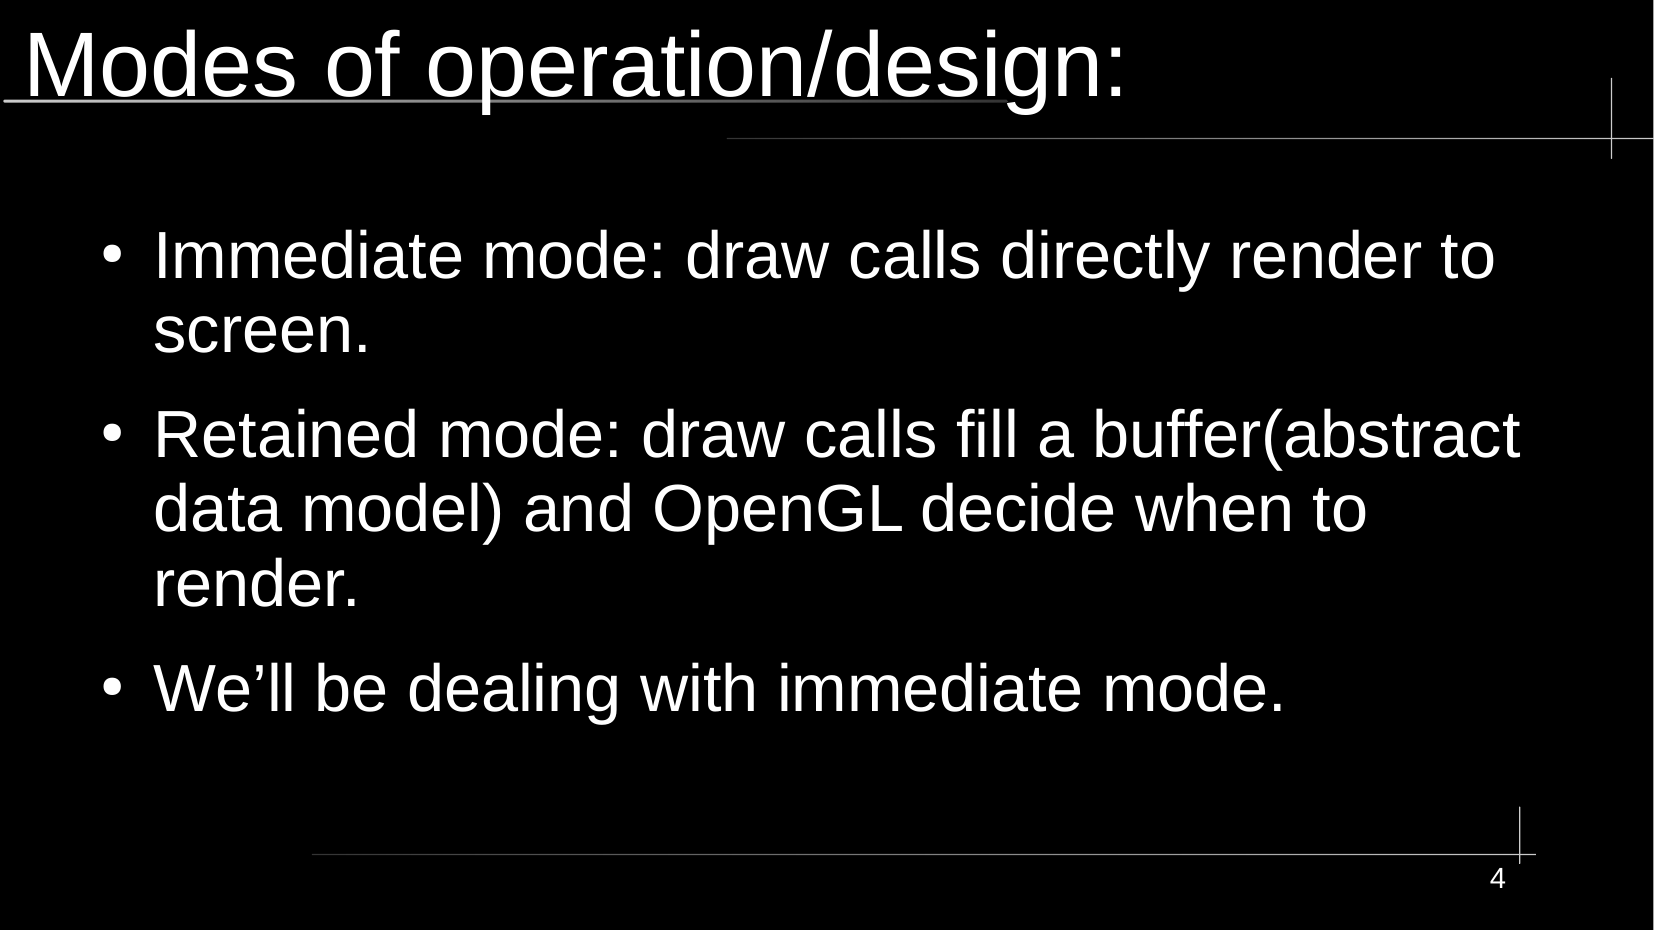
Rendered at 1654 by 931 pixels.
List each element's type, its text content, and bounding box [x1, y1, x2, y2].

title Modes of operation/design: [23, 11, 1589, 119]
list Immediate mode: draw calls directly render to screen. Retained mode: draw calls fill a buffer(abstract data model) and OpenGL decide when to render. We’ll be dealing with immediate mode. [82, 217, 1571, 758]
